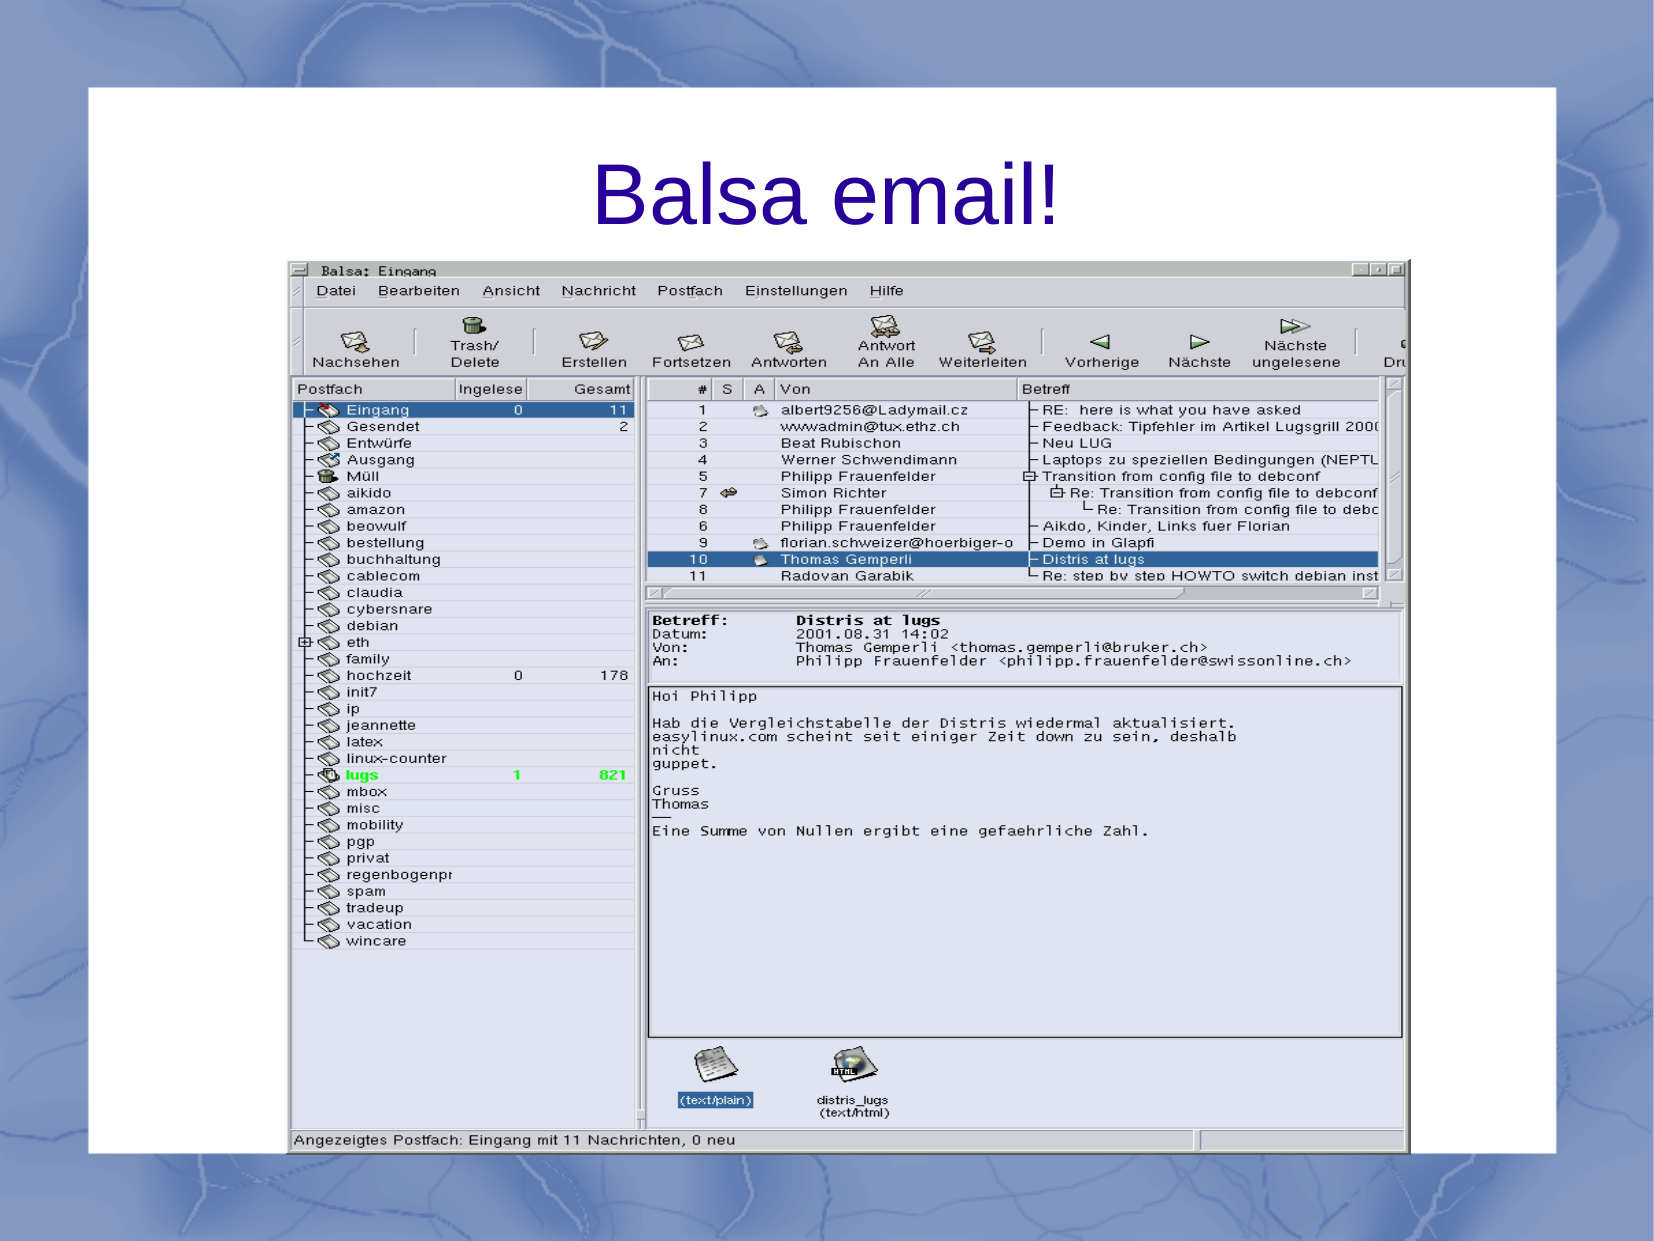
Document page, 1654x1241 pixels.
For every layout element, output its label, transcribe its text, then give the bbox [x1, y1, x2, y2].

picture [0, 0, 1654, 1241]
title Balsa email! [118, 90, 1536, 298]
